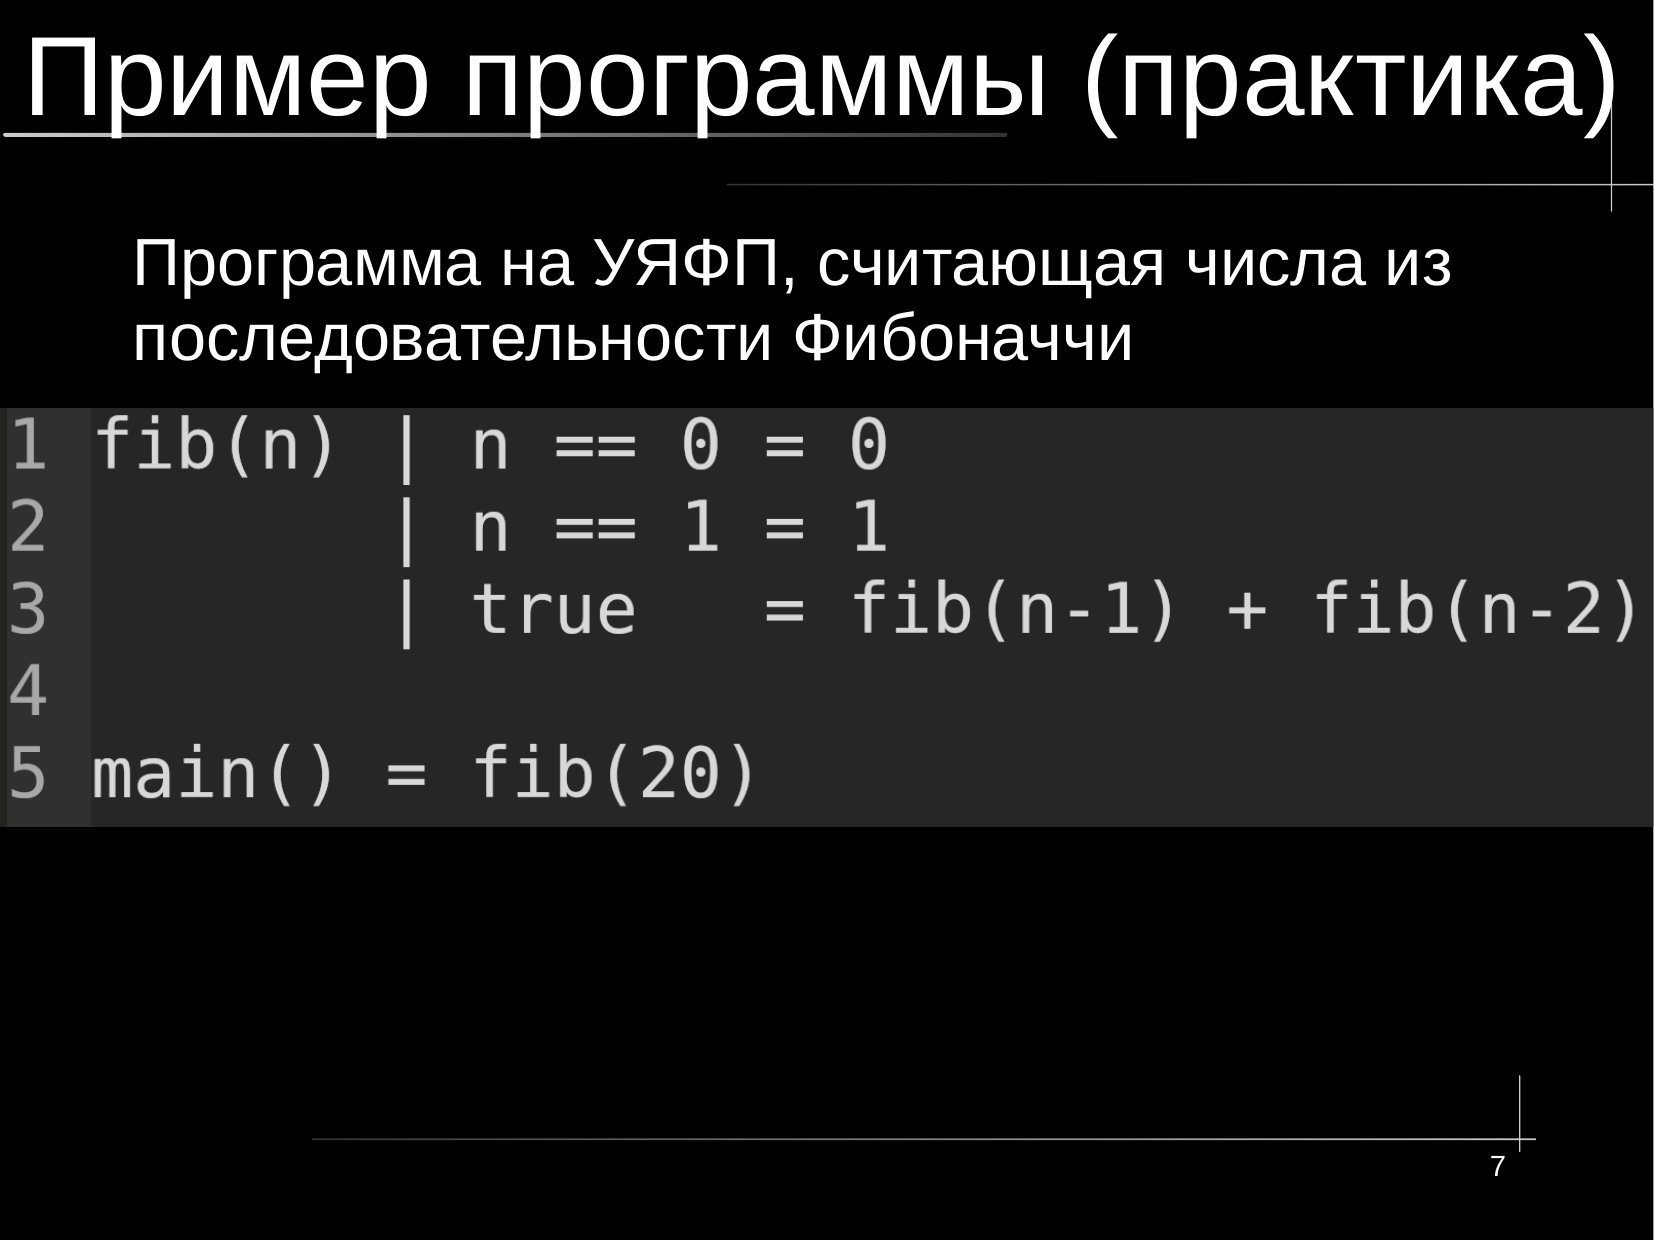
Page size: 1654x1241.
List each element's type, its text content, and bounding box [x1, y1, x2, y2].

text_box Программа на УЯФП, считающая числа из последовательности Фибоначчи [118, 217, 1565, 532]
picture [0, 408, 1654, 827]
title Пример программы (практика) [23, 0, 1625, 214]
